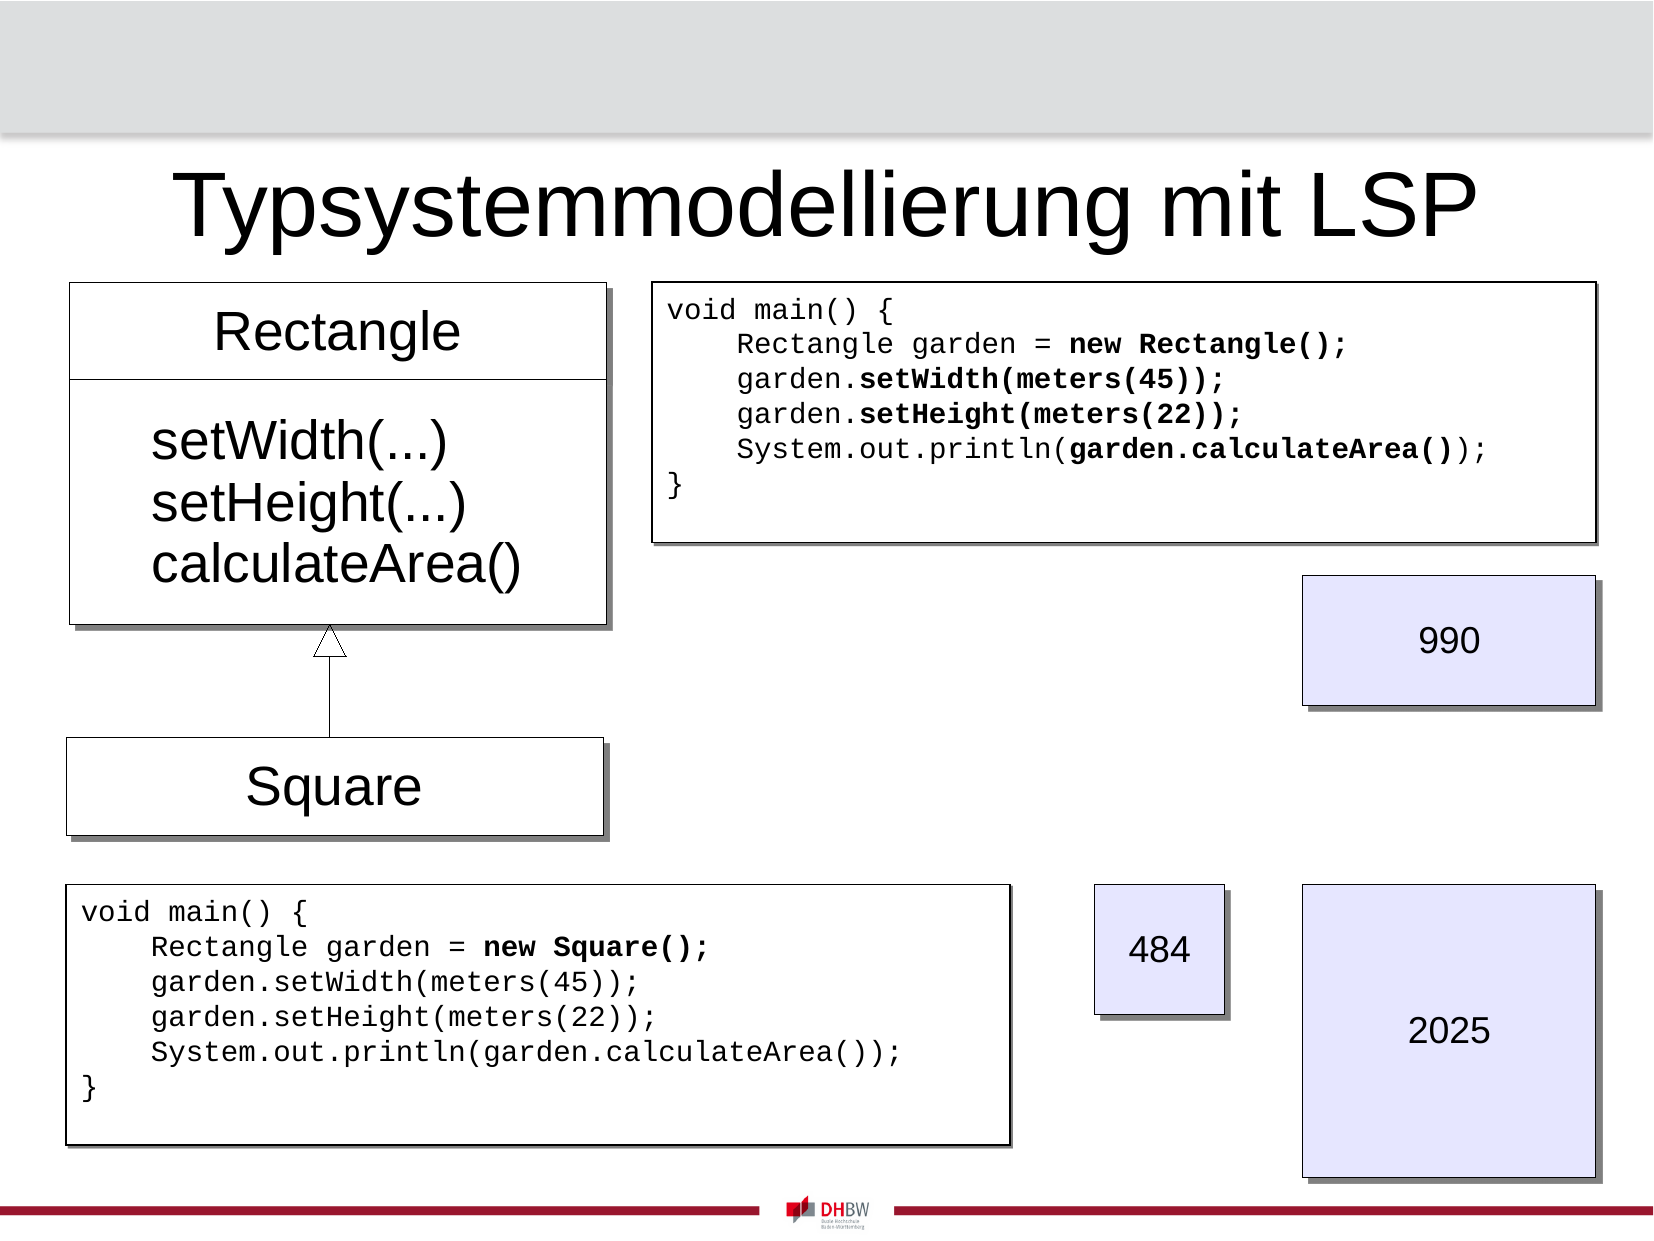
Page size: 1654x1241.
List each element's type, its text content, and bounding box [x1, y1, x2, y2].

text_box void main() { Rectangle garden = new Square(); garden.setWidth(meters(45)); garden.setHeight(meters(22)); System.out.println(garden.calculateArea()); } [66, 884, 1011, 1145]
text_box 484 [1094, 884, 1225, 1015]
title Typsystemmodellierung mit LSP [82, 49, 1571, 257]
text_box Square [66, 737, 604, 836]
text_box void main() { Rectangle garden = new Rectangle(); garden.setWidth(meters(45)); garden.setHeight(meters(22)); System.out.println(garden.calculateArea()); } [651, 282, 1596, 543]
text_box Rectangle [69, 282, 607, 379]
text_box 2025 [1302, 884, 1596, 1178]
text_box 990 [1302, 575, 1596, 706]
picture [0, 1, 1654, 1237]
text_box setWidth(...) setHeight(...) calculateArea() [69, 379, 607, 625]
